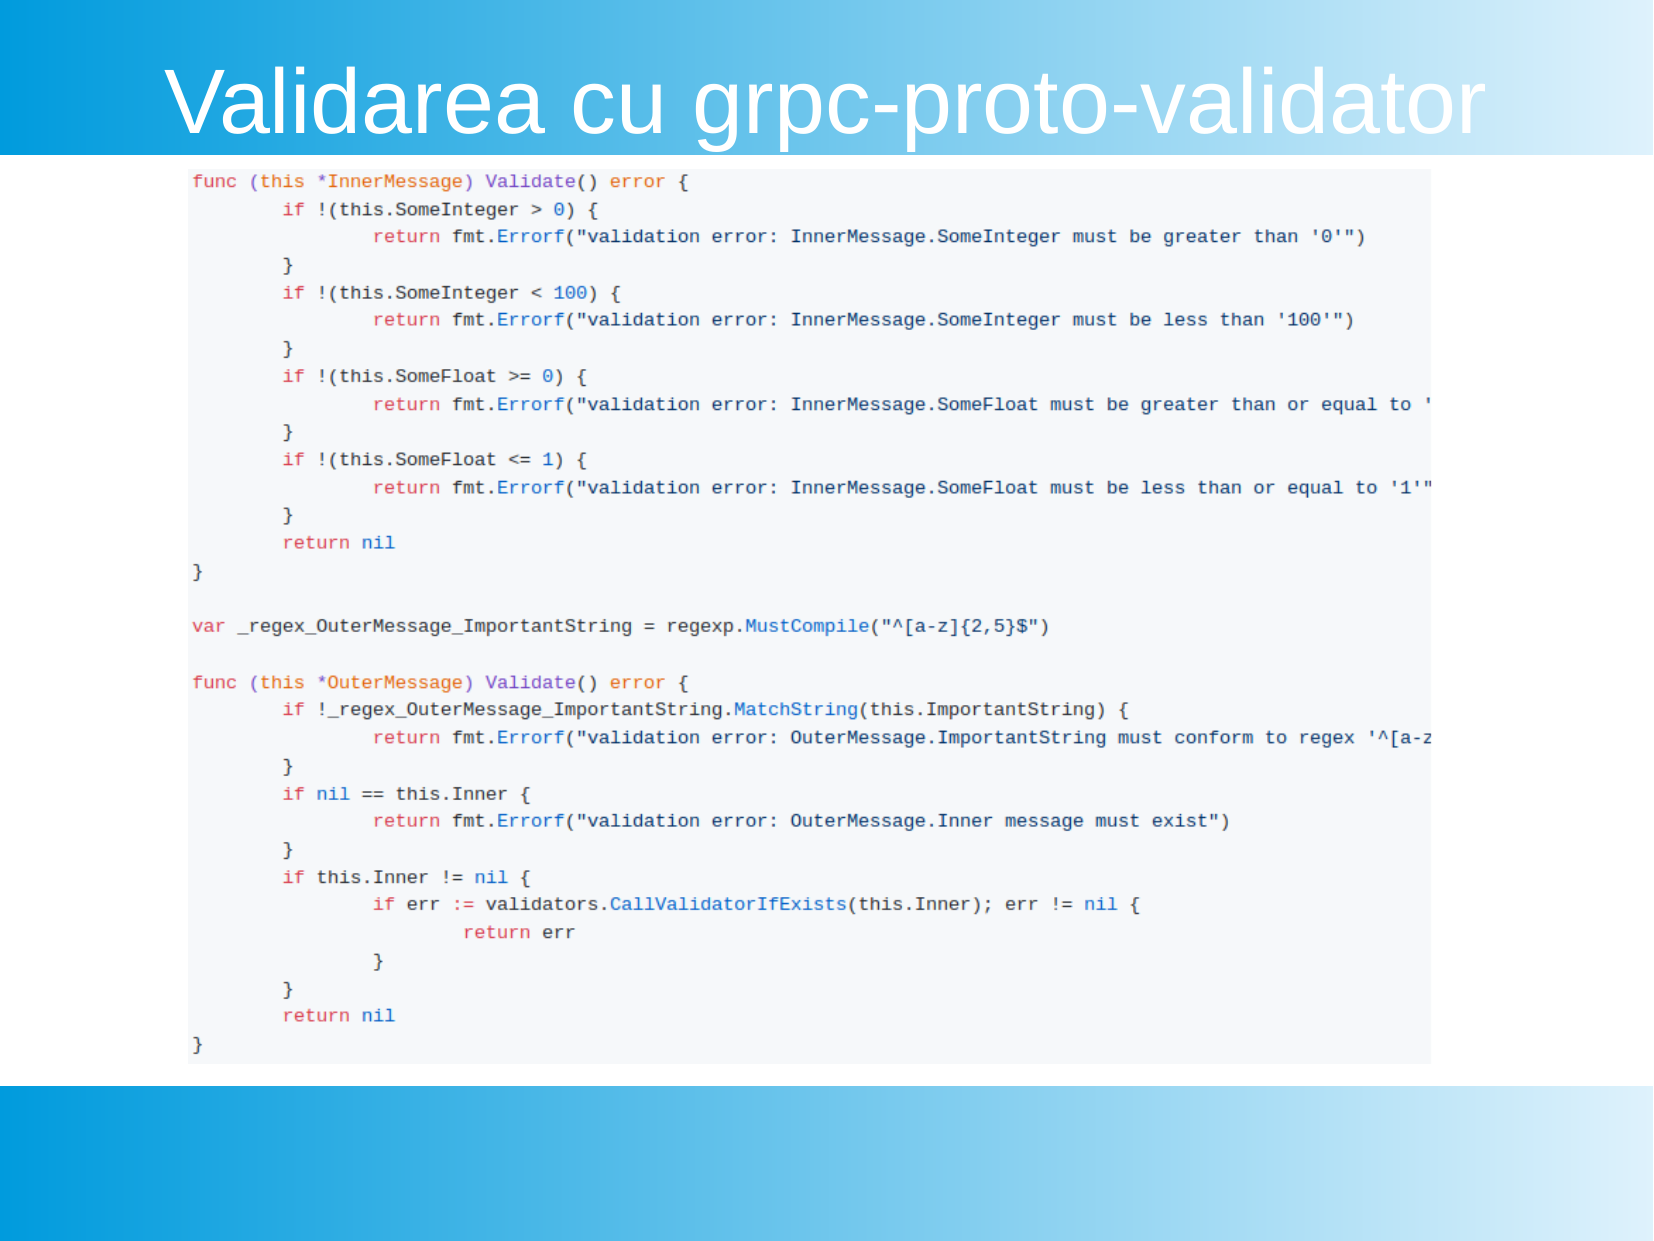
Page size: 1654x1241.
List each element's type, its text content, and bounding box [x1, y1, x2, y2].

picture [188, 169, 1434, 1064]
title Validarea cu grpc-proto-validator [82, 49, 1571, 155]
